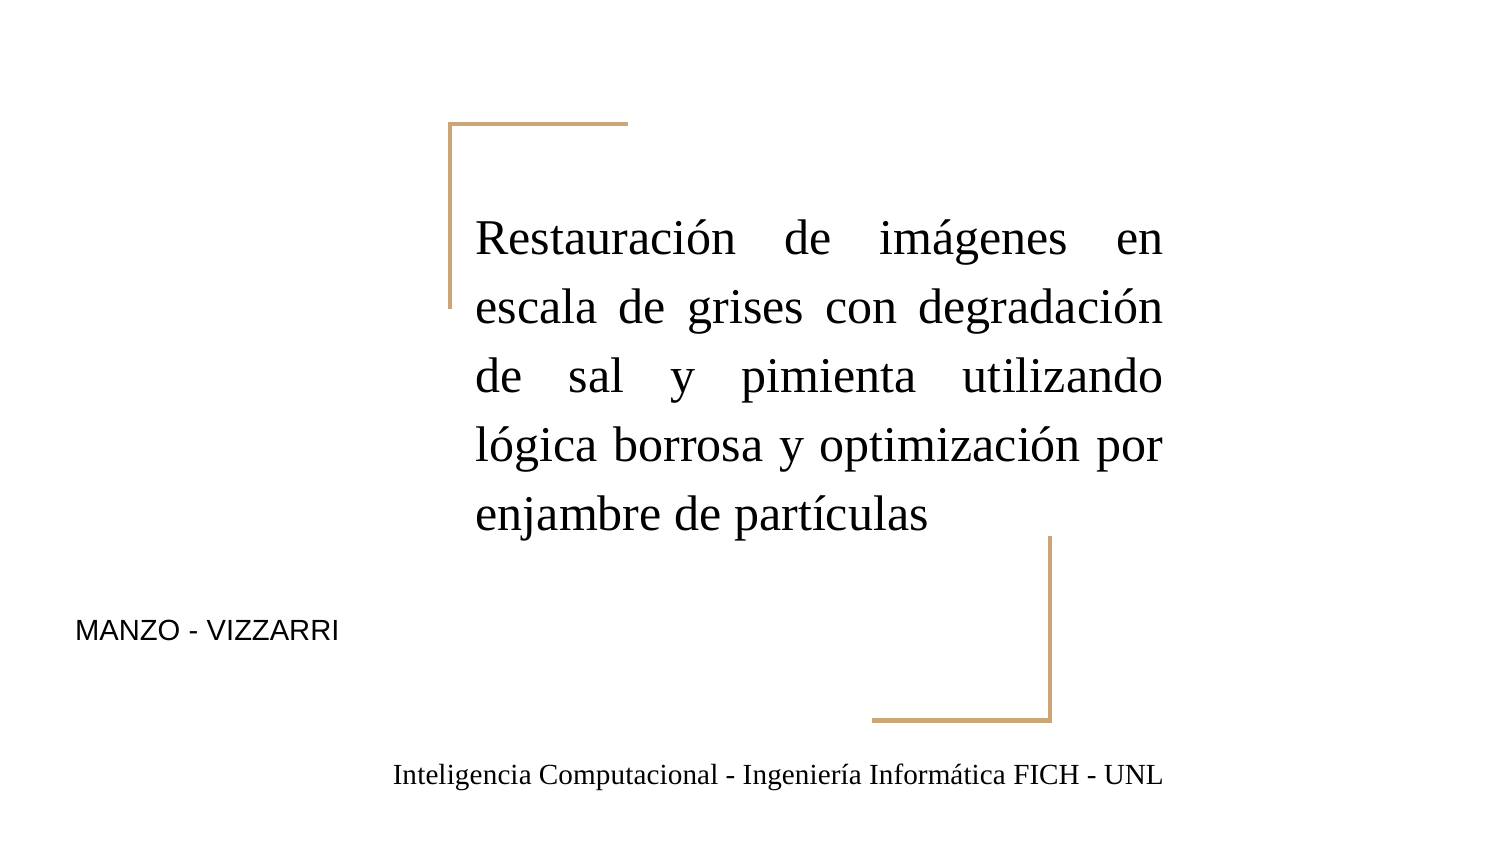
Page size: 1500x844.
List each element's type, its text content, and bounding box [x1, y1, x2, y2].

subtitle MANZO - VIZZARRI [60, 596, 1458, 727]
title Restauración de imágenes en escala de grises con degradación de sal y pimienta utilizando lógica borrosa y optimización por enjambre de partículas [460, 100, 1179, 556]
text_box Inteligencia Computacional - Ingeniería Informática FICH - UNL [378, 740, 1198, 812]
